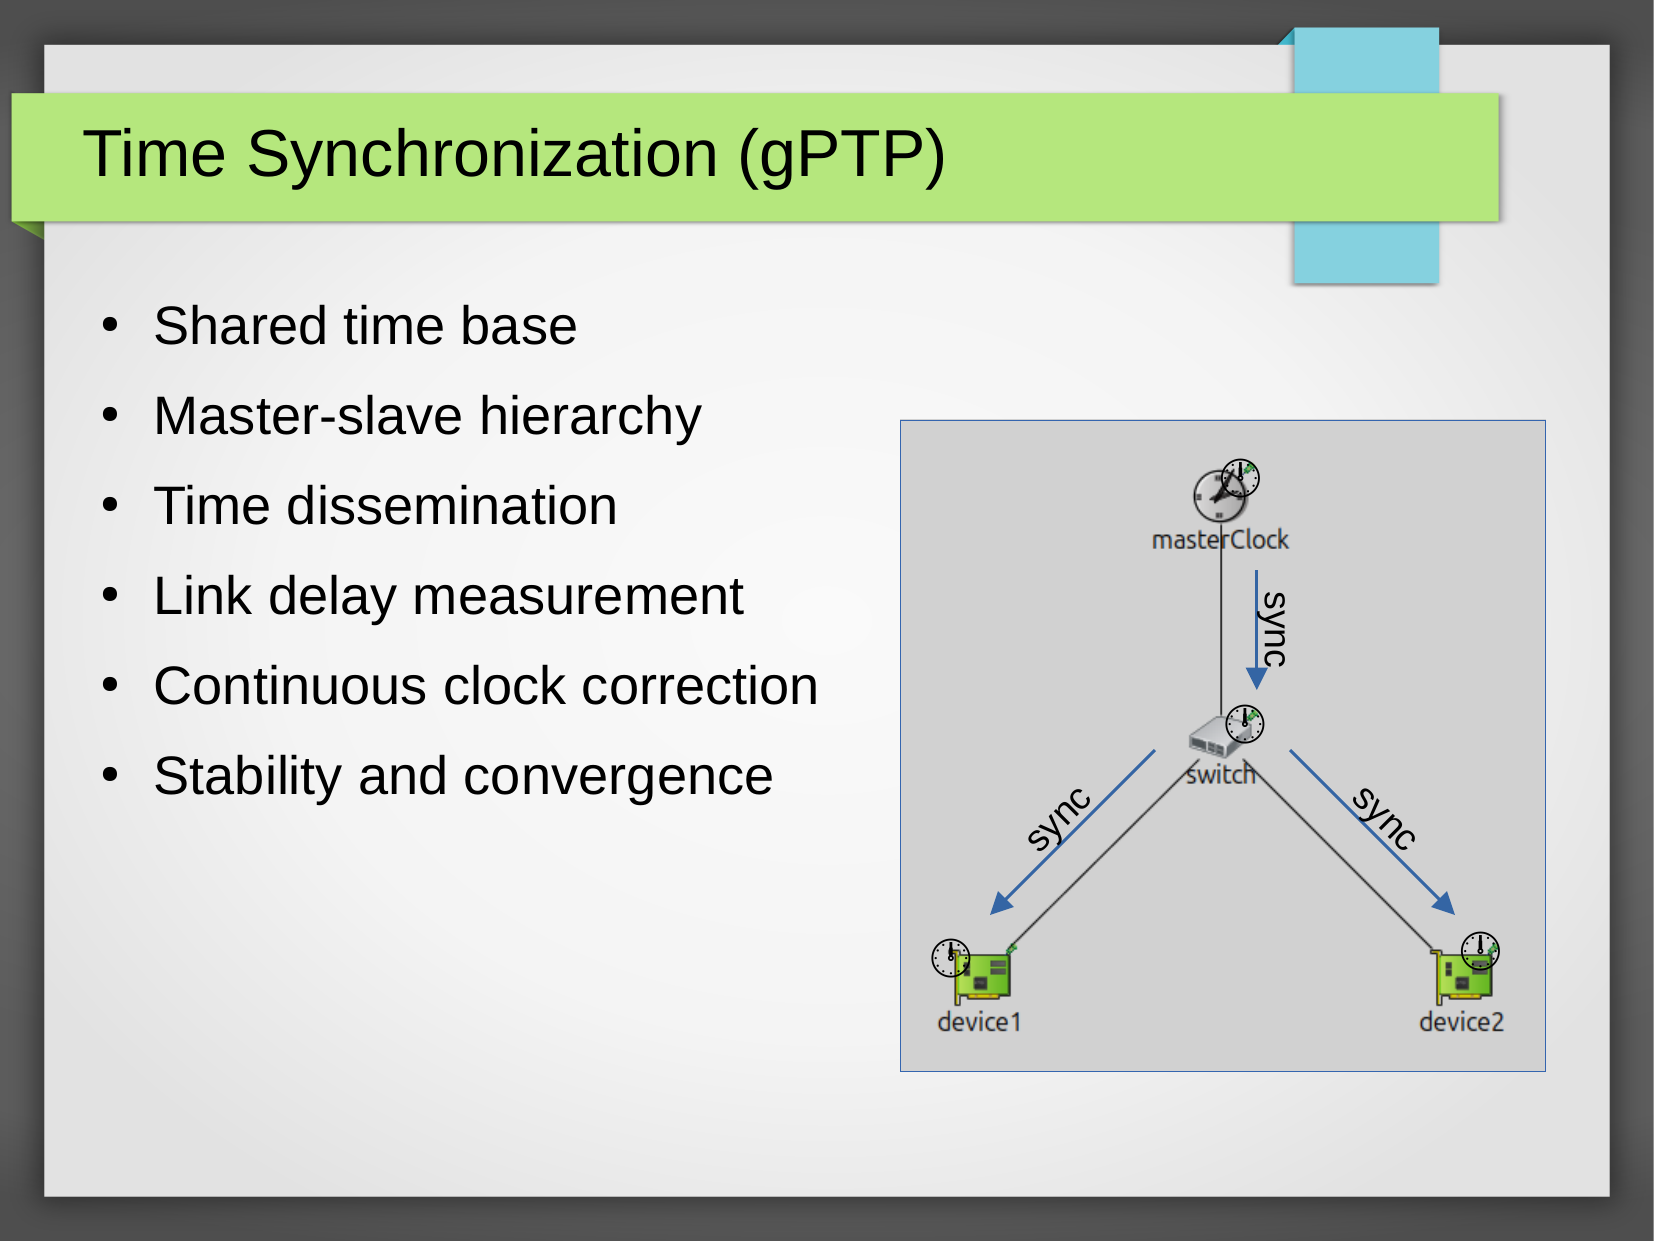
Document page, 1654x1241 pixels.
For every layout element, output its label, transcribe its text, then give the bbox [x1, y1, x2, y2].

text_box 🕛 [915, 928, 1001, 991]
text_box 🕛 [1444, 920, 1531, 983]
picture [0, 0, 1654, 1241]
text_box 🕛 [1209, 694, 1295, 756]
text_box 🕛 [1204, 448, 1291, 511]
list Shared time base Master-slave hierarchy Time dissemination Link delay measurement Continuous clock correction Stability and convergence [82, 295, 1571, 1015]
title Time Synchronization (gPTP) [82, 94, 1264, 213]
